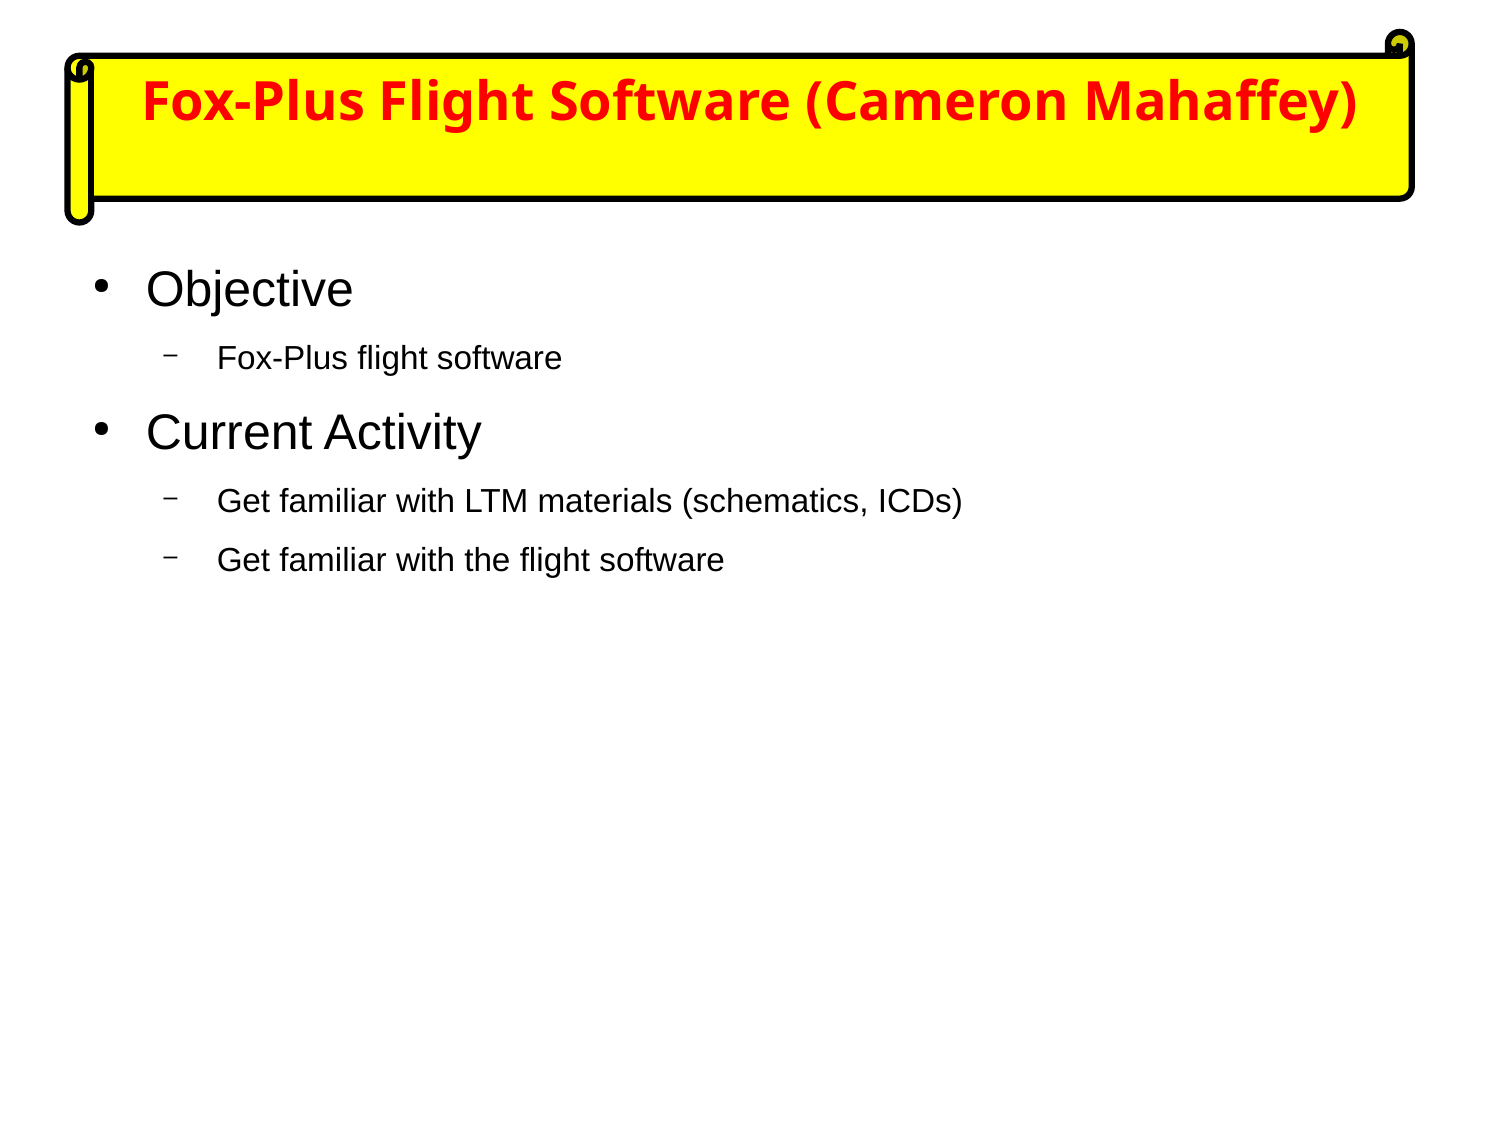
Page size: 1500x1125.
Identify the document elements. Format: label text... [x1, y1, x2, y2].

text_box [72, 31, 1412, 58]
text_box Fox-Plus Flight Software (Cameron Mahaffey) [0, 58, 1500, 139]
list Objective Fox-Plus flight software Current Activity Get familiar with LTM materials (schematics, ICDs) Get familiar with the flight software [75, 263, 1426, 916]
text_box [67, 139, 1412, 223]
